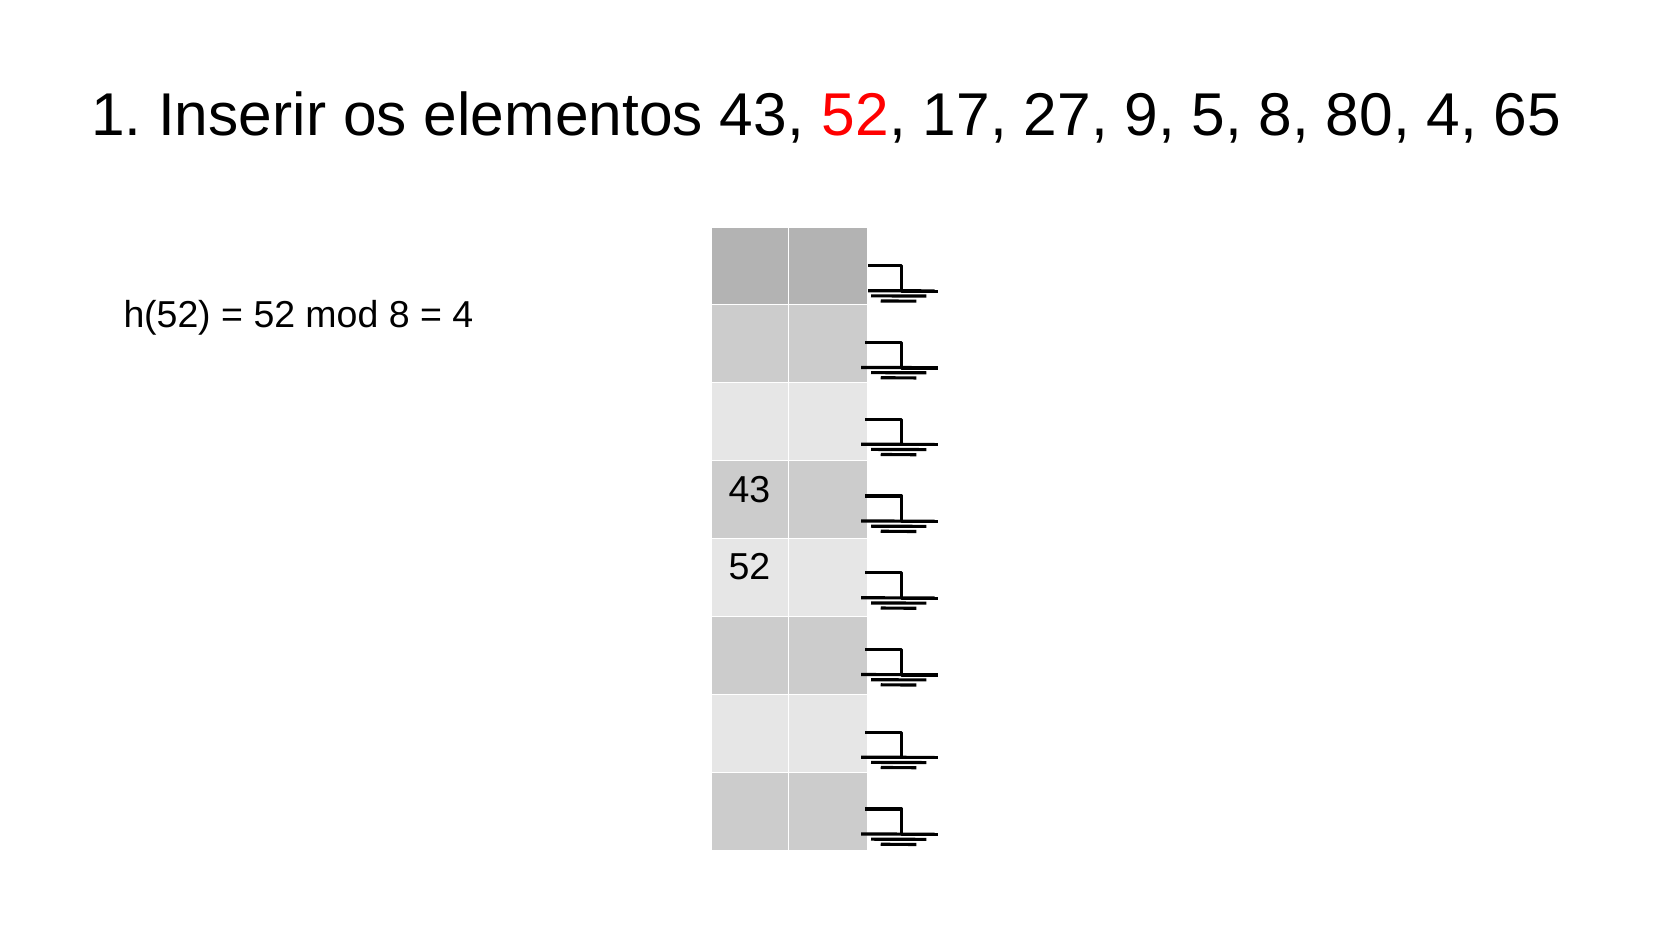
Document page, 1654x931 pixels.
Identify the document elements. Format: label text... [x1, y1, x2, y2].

table_cell [712, 383, 788, 460]
table_cell [789, 773, 867, 850]
table_cell [789, 617, 867, 694]
text_box h(52) = 52 mod 8 = 4 [108, 285, 489, 343]
table_cell [712, 695, 788, 772]
title 1. Inserir os elementos 43, 52, 17, 27, 9, 5, 8, 80, 4, 65 [82, 37, 1571, 193]
table_cell [789, 461, 867, 538]
table_cell [789, 383, 867, 460]
table_cell [789, 539, 867, 616]
table_cell [789, 695, 867, 772]
table_cell 52 [712, 539, 788, 616]
table_cell [789, 305, 867, 382]
table_header [789, 228, 867, 304]
table_cell [712, 773, 788, 850]
table_cell 43 [712, 461, 788, 538]
table_header [712, 228, 788, 304]
table_cell [712, 305, 788, 382]
table_cell [712, 617, 788, 694]
